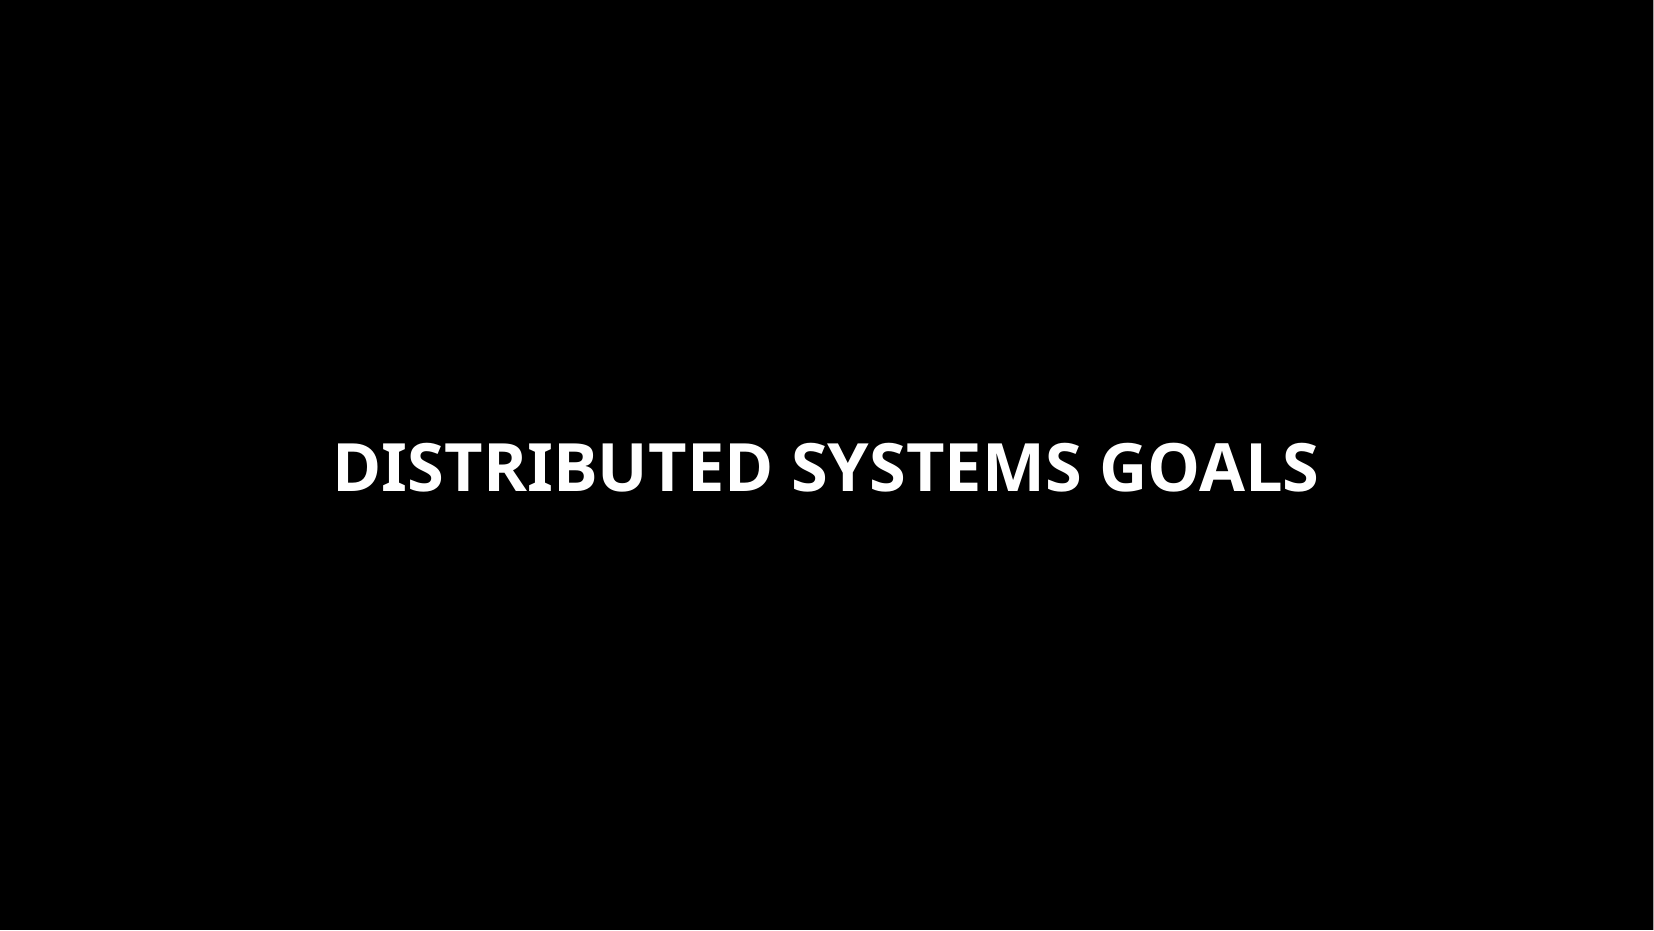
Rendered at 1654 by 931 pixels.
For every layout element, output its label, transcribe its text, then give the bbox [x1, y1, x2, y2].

subtitle DISTRIBUTED SYSTEMS GOALS [82, 105, 1571, 825]
